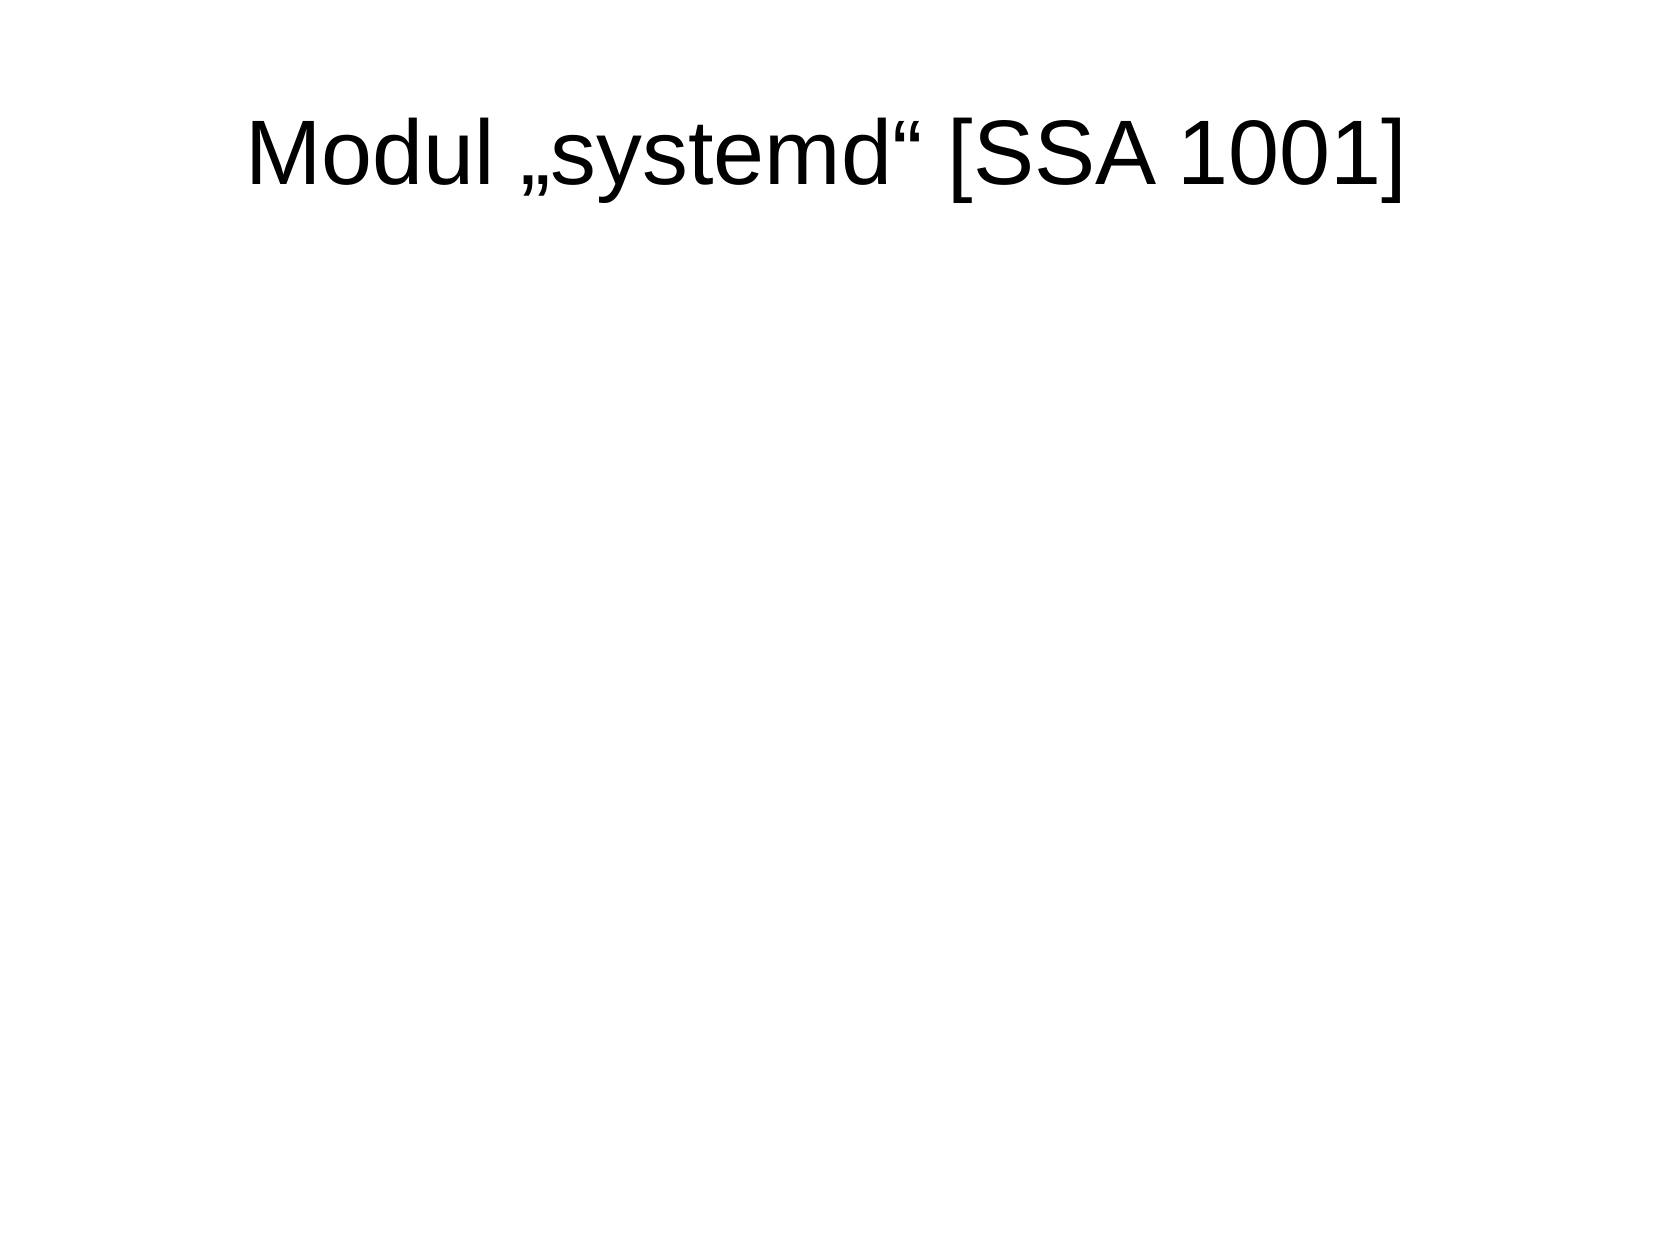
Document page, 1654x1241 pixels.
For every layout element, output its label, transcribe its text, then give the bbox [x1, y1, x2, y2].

title Modul „systemd“ [SSA 1001] [82, 101, 1571, 205]
